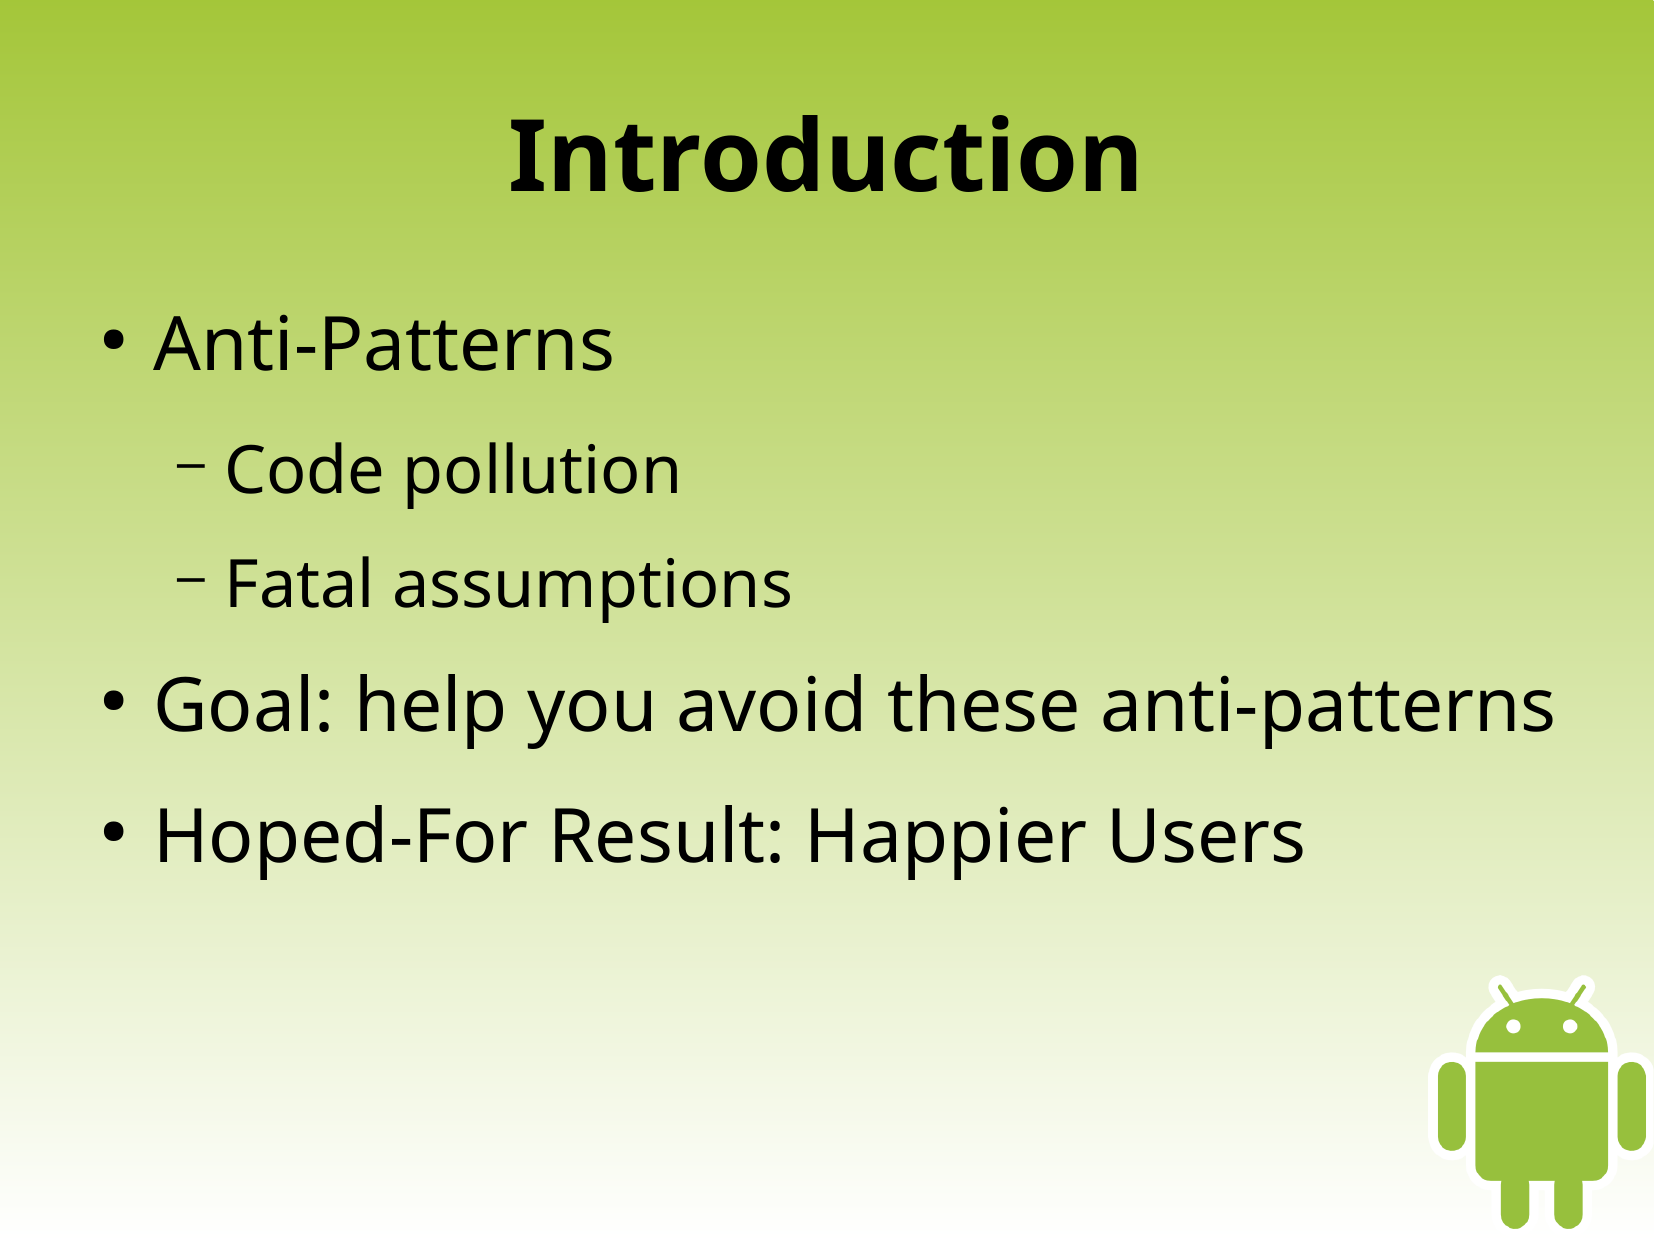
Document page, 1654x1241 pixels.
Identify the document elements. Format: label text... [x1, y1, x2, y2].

list Anti-Patterns Code pollution Fatal assumptions Goal: help you avoid these anti-patterns Hoped-For Result: Happier Users [82, 290, 1571, 1109]
picture [1428, 975, 1654, 1238]
title Introduction [82, 49, 1571, 257]
